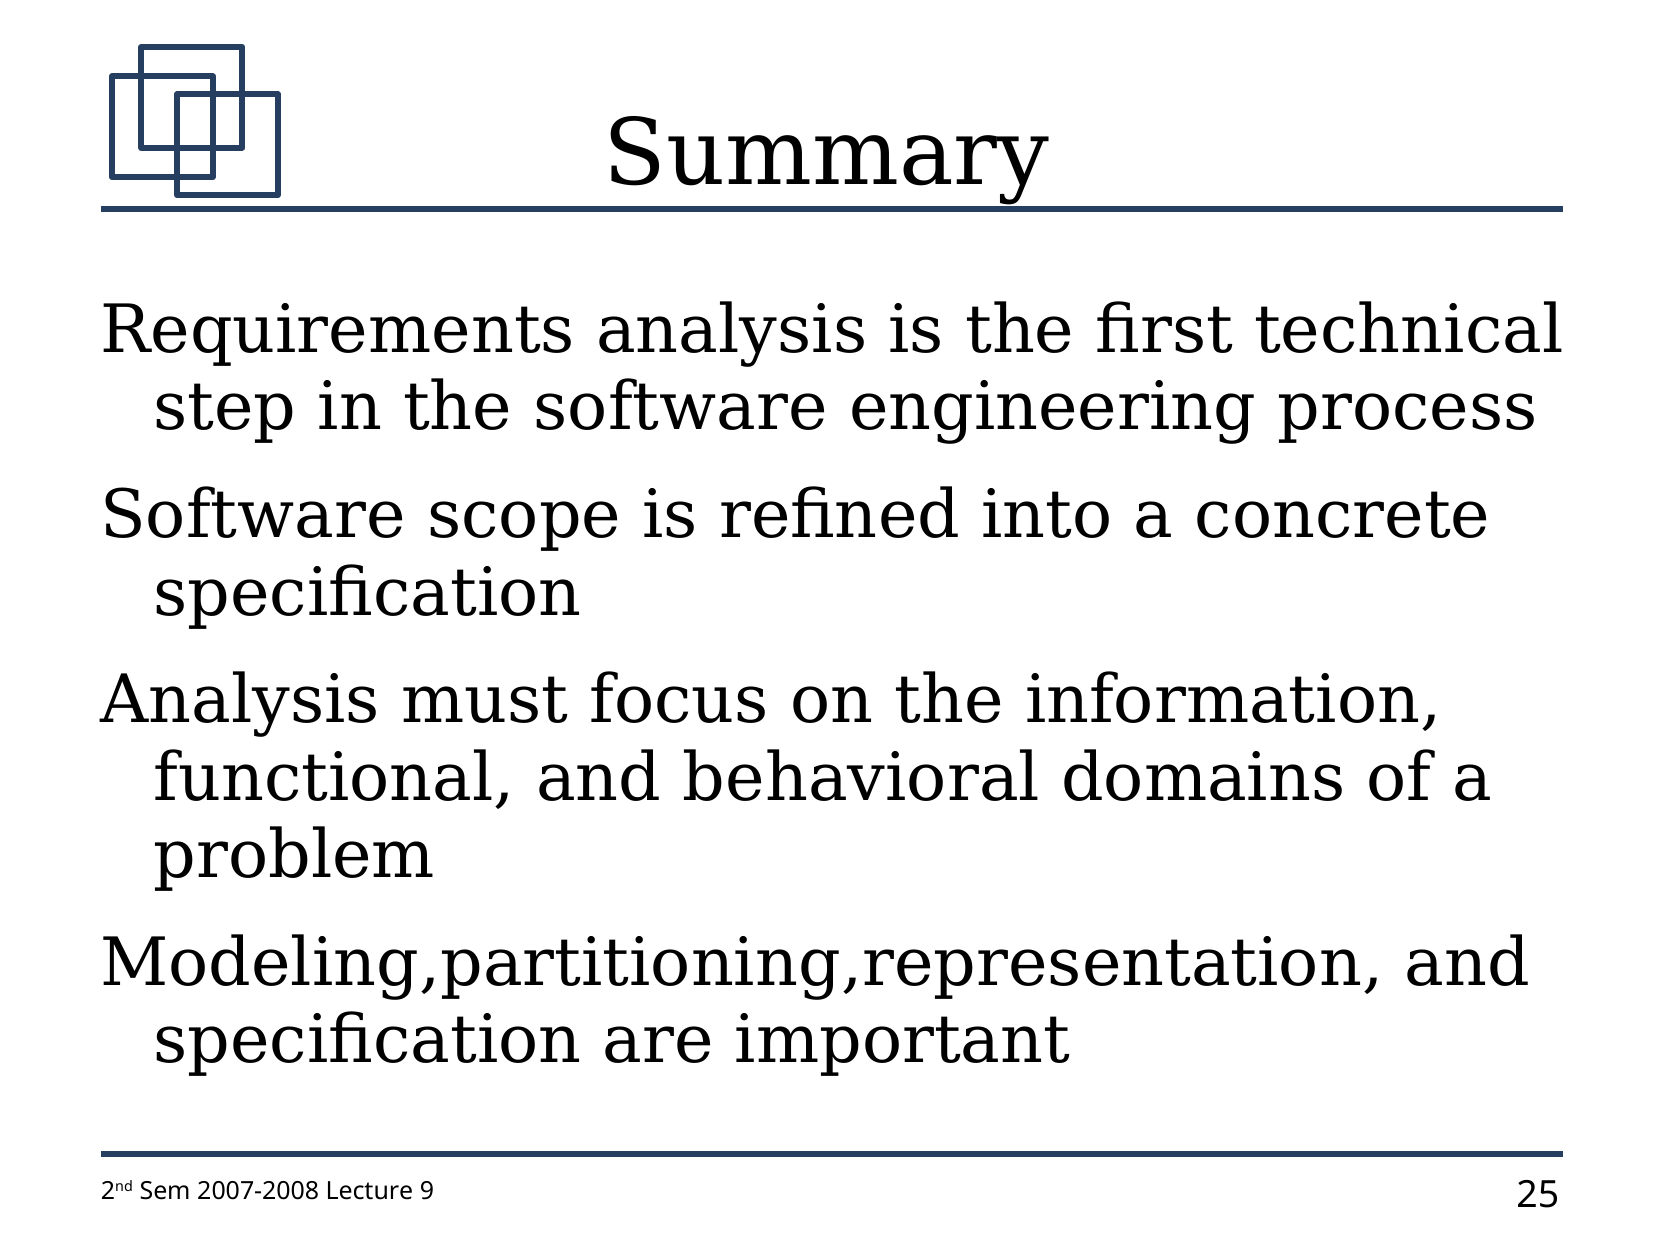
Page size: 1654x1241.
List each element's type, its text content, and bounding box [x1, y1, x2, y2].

title Summary [82, 49, 1571, 257]
list Requirements analysis is the first technical step in the software engineering process Software scope is refined into a concrete specification Analysis must focus on the information, functional, and behavioral domains of a problem Modeling,partitioning,representation, and specification are important [82, 290, 1571, 1157]
